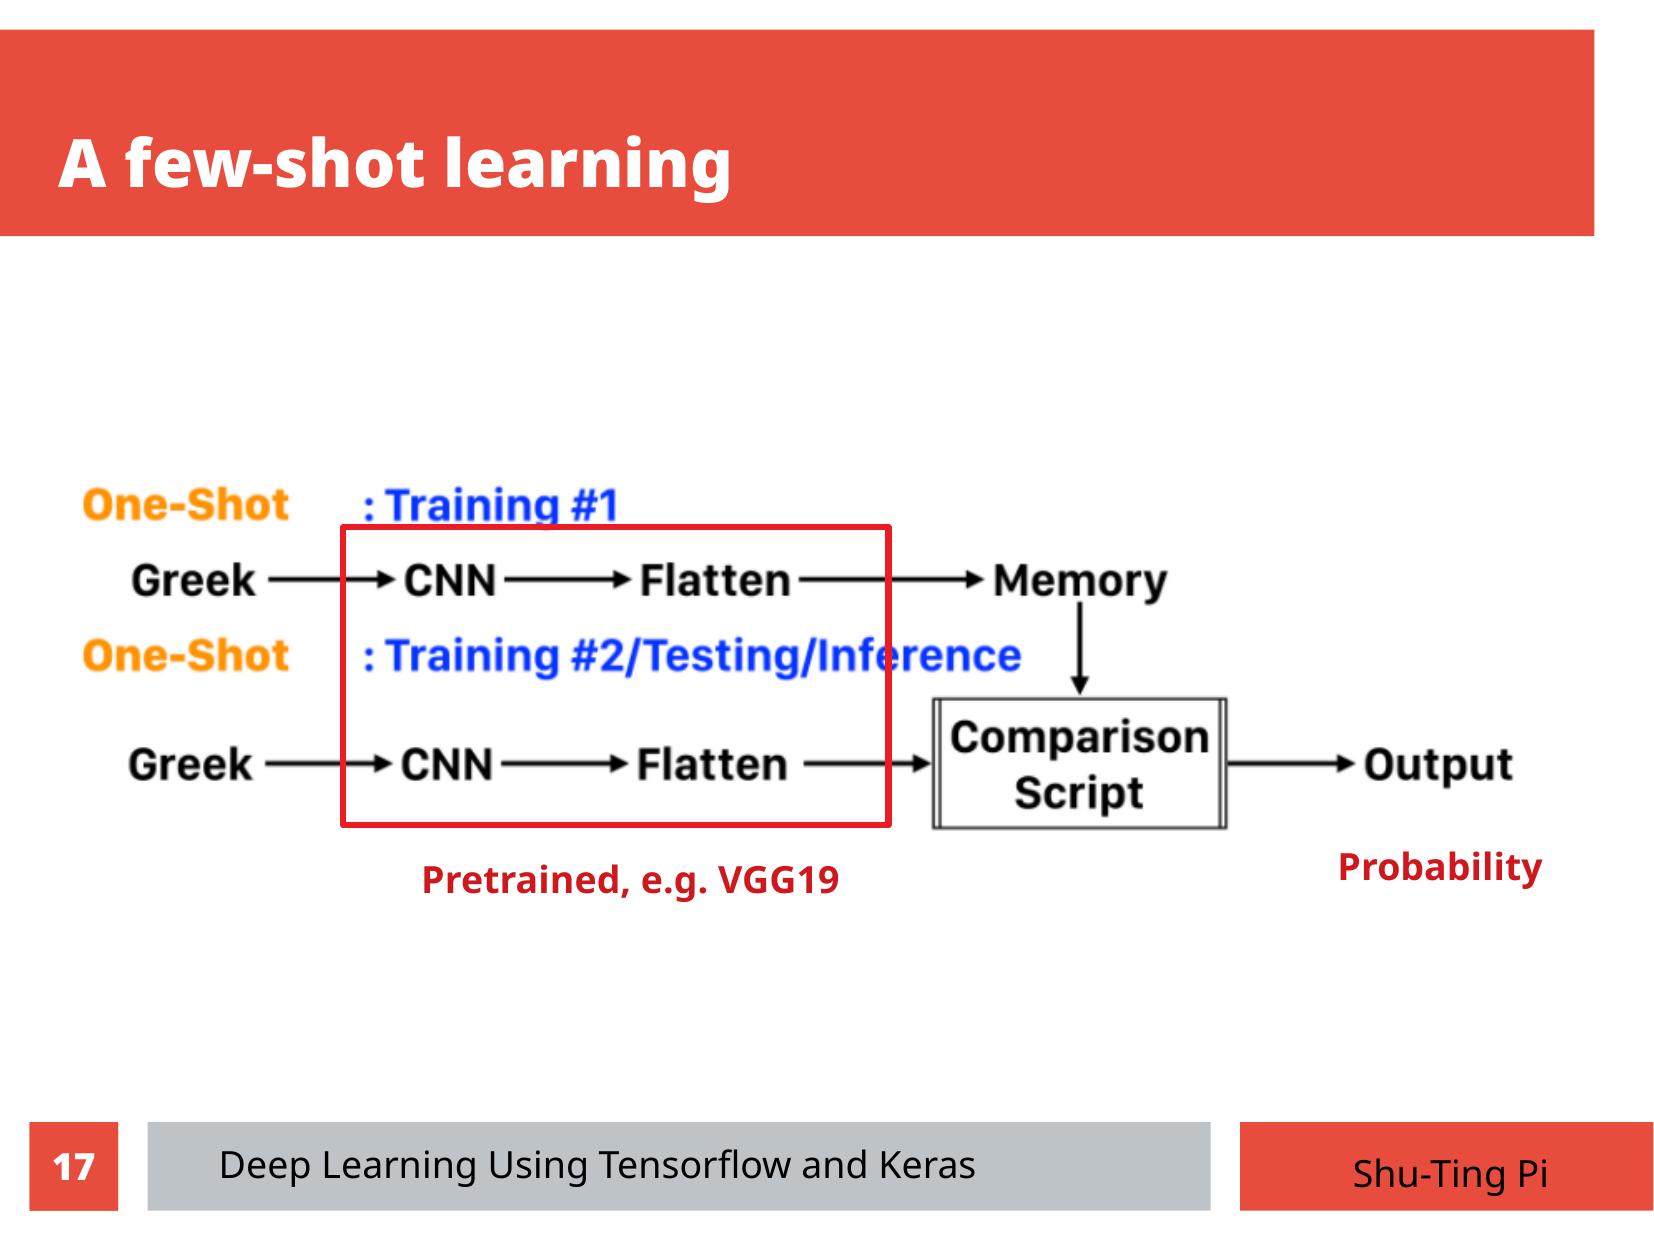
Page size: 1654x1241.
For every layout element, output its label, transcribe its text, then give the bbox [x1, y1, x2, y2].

picture [59, 466, 1539, 841]
text_box Probability [1322, 832, 1538, 896]
text_box Shu-Ting Pi [1338, 1140, 1573, 1203]
title A few-shot learning [59, 59, 1595, 207]
text_box Deep Learning Using Tensorflow and Keras [204, 1130, 1212, 1217]
text_box Pretrained, e.g. VGG19 [406, 846, 817, 909]
